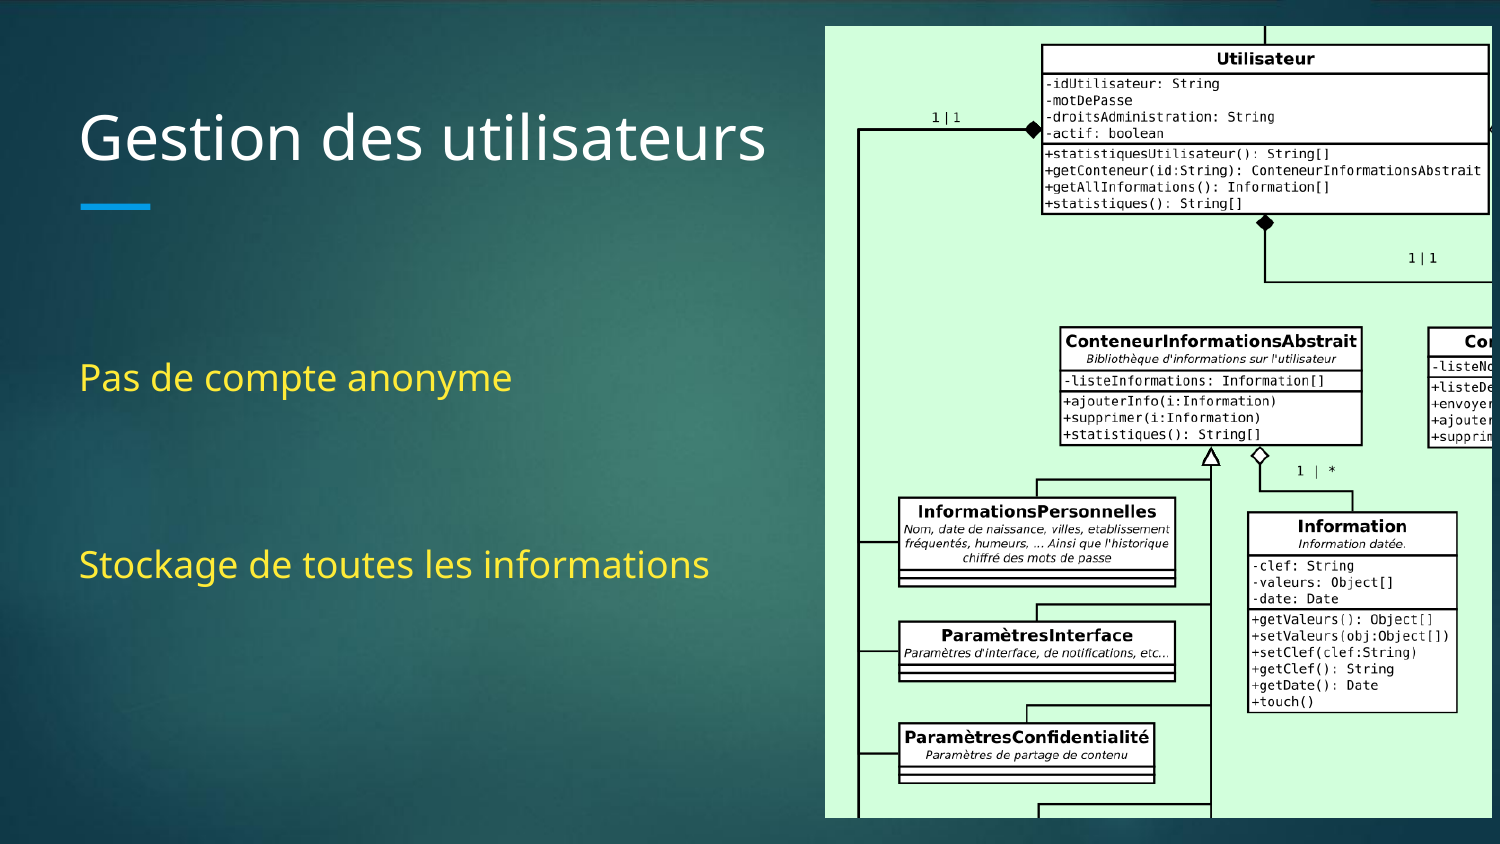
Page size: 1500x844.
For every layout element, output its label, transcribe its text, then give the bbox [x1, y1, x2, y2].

text_box Pas de compte anonyme [63, 252, 556, 495]
slide_number <number> [1389, 818, 1480, 830]
list Stockage de toutes les informations [63, 252, 825, 753]
title Gestion des utilisateurs [63, 75, 825, 188]
picture [0, 0, 1500, 844]
